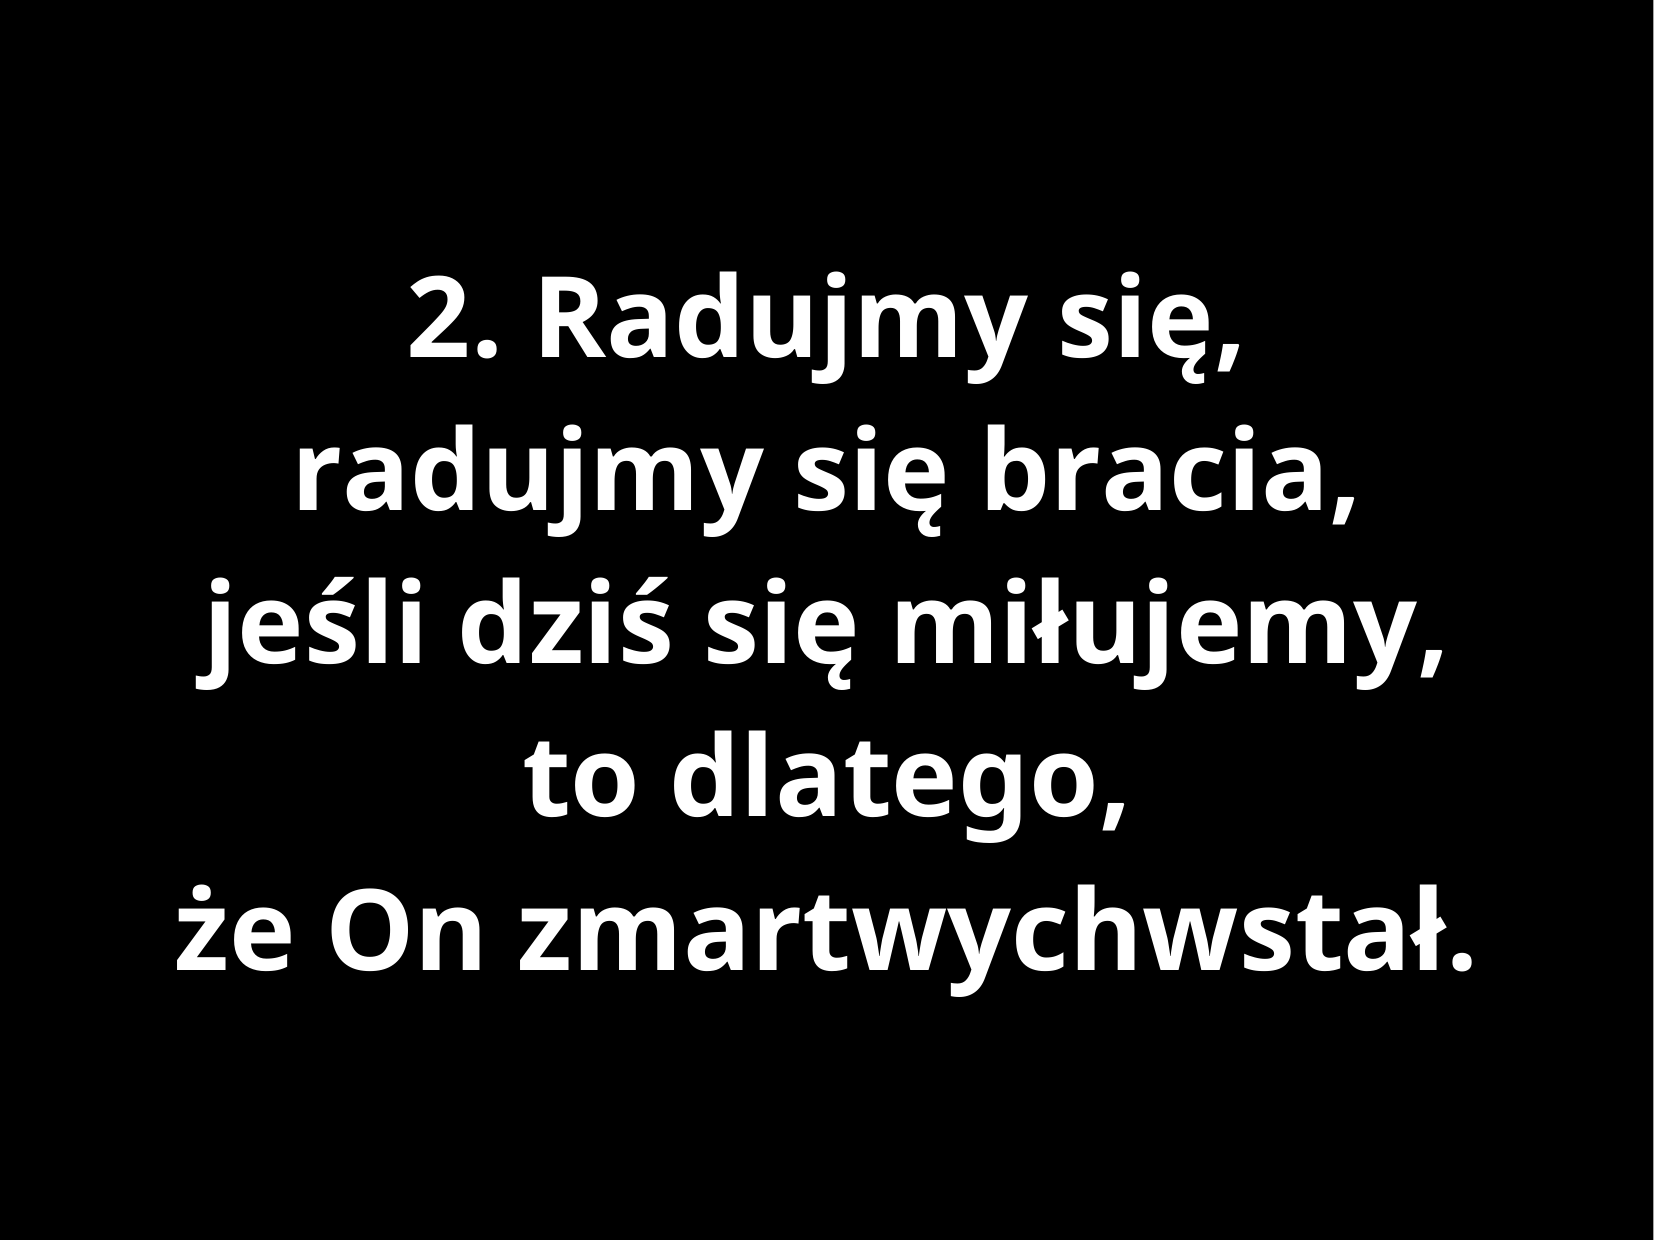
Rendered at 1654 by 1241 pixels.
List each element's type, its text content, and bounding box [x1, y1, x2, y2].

title 2. Radujmy się, radujmy się bracia, jeśli dziś się miłujemy, to dlatego, że On zmartwychwstał. [0, 0, 1654, 1241]
